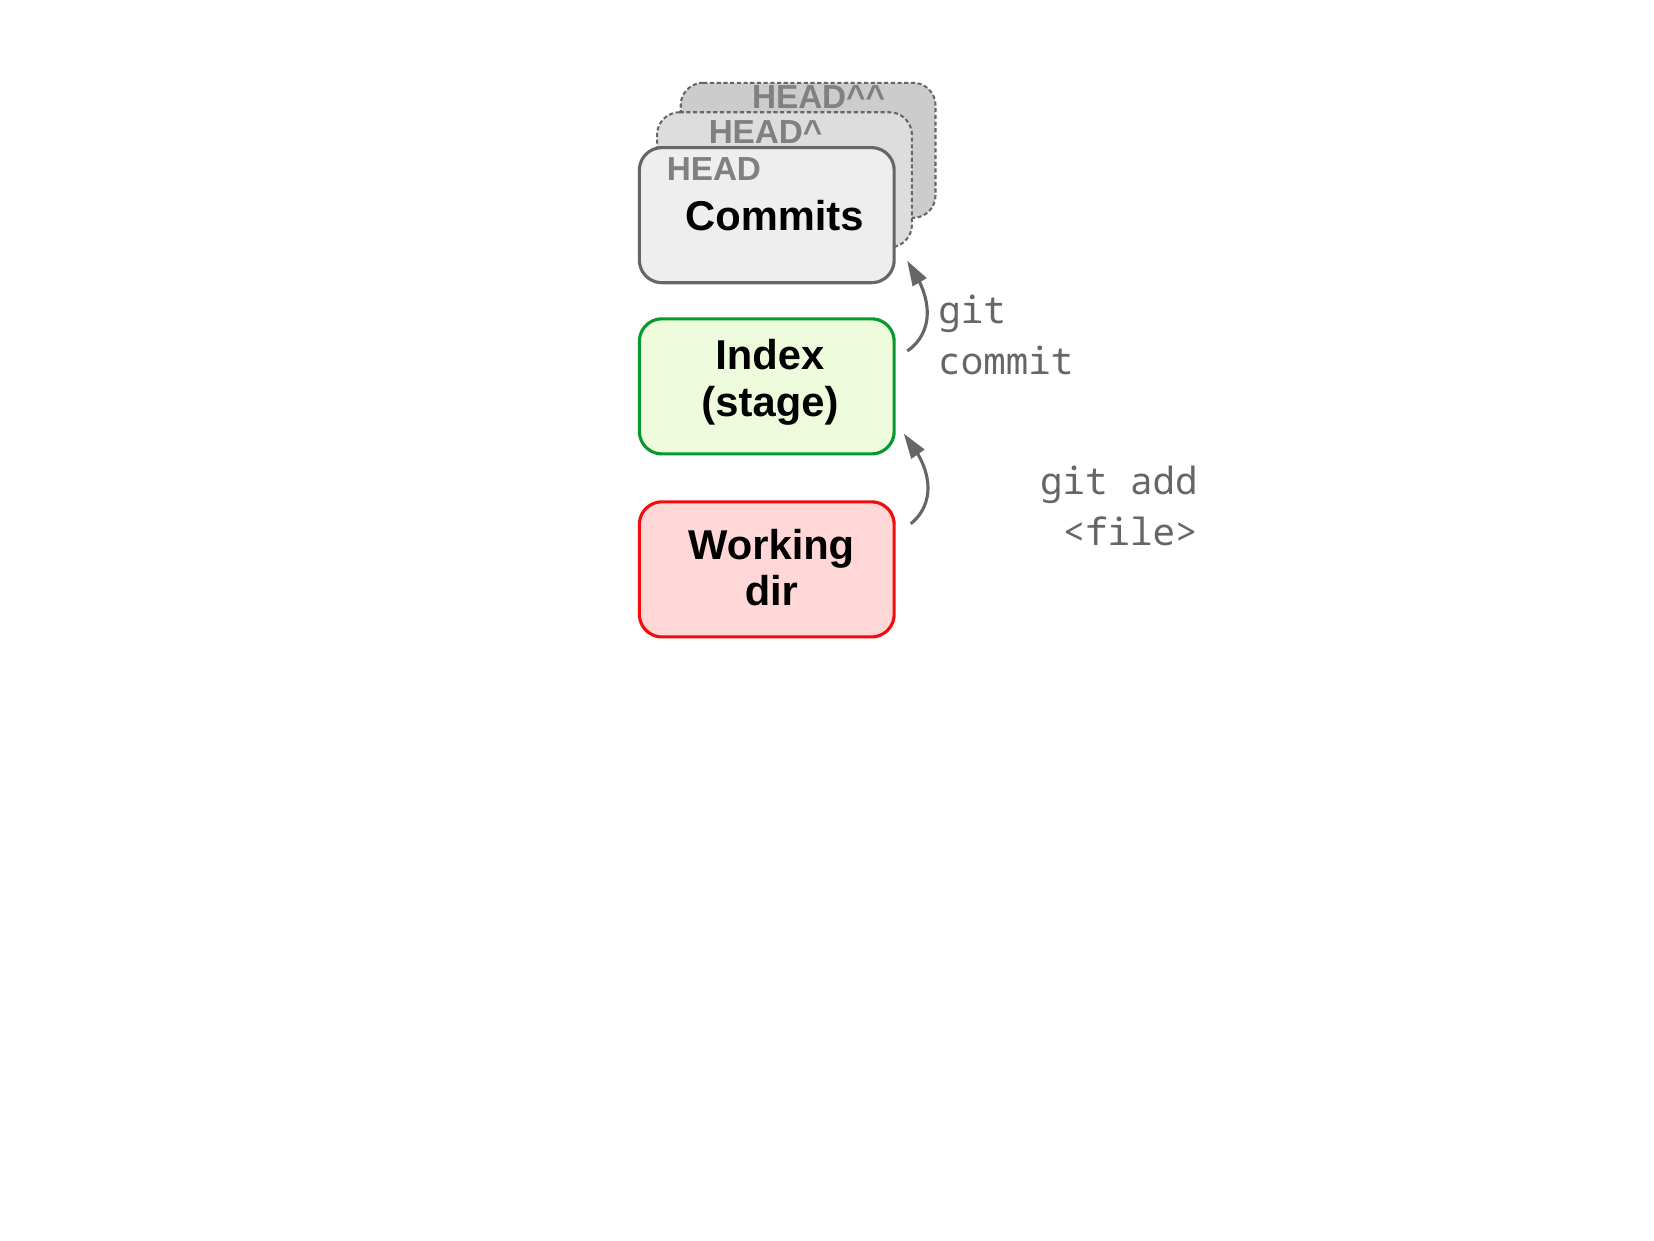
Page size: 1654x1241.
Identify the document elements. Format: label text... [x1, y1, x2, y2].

text_box HEAD^ [660, 106, 871, 177]
text_box [680, 82, 713, 106]
text_box [639, 501, 895, 637]
text_box git commit [923, 276, 1156, 337]
text_box git add <file> [905, 447, 1213, 508]
text_box HEAD^^ [713, 70, 924, 123]
text_box [639, 85, 936, 283]
text_box HEAD [609, 143, 820, 196]
text_box [639, 318, 895, 454]
text_box Commits [669, 185, 880, 256]
text_box Index (stage) [675, 324, 865, 441]
text_box Working dir [654, 513, 889, 622]
